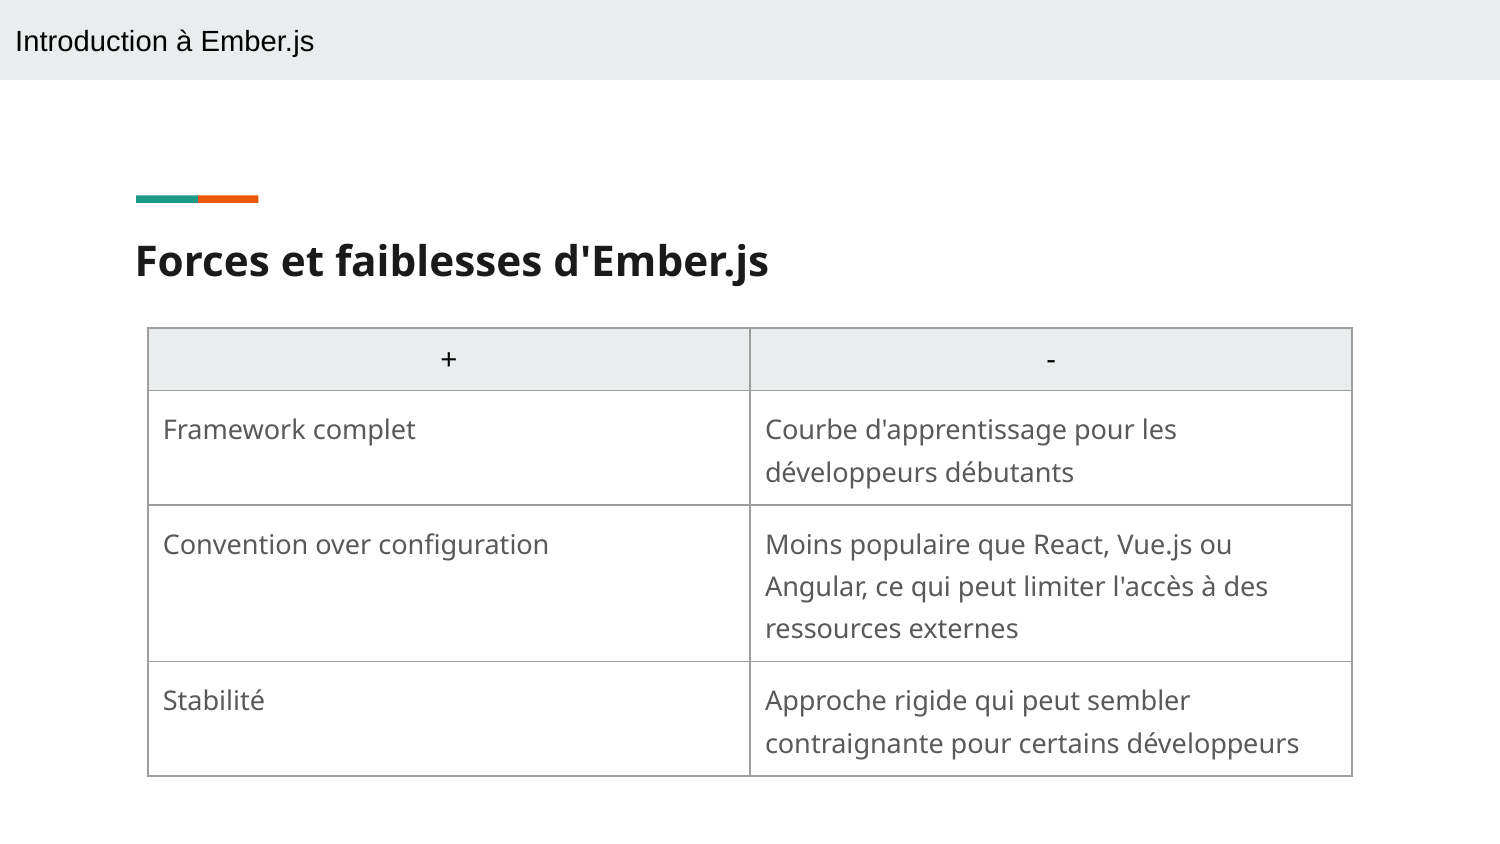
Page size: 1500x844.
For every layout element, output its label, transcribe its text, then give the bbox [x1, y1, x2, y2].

title Forces et faiblesses d'Ember.js [119, 216, 1381, 305]
table_cell Framework complet [149, 391, 749, 504]
table_cell Approche rigide qui peut sembler contraignante pour certains développeurs [751, 662, 1351, 775]
table_header - [751, 329, 1351, 390]
table_cell Stabilité [149, 662, 749, 775]
table_cell Convention over configuration [149, 506, 749, 661]
table_header + [149, 329, 749, 390]
table_cell Courbe d'apprentissage pour les développeurs débutants [751, 391, 1351, 504]
table_cell Moins populaire que React, Vue.js ou Angular, ce qui peut limiter l'accès à des ressources externes [751, 506, 1351, 661]
